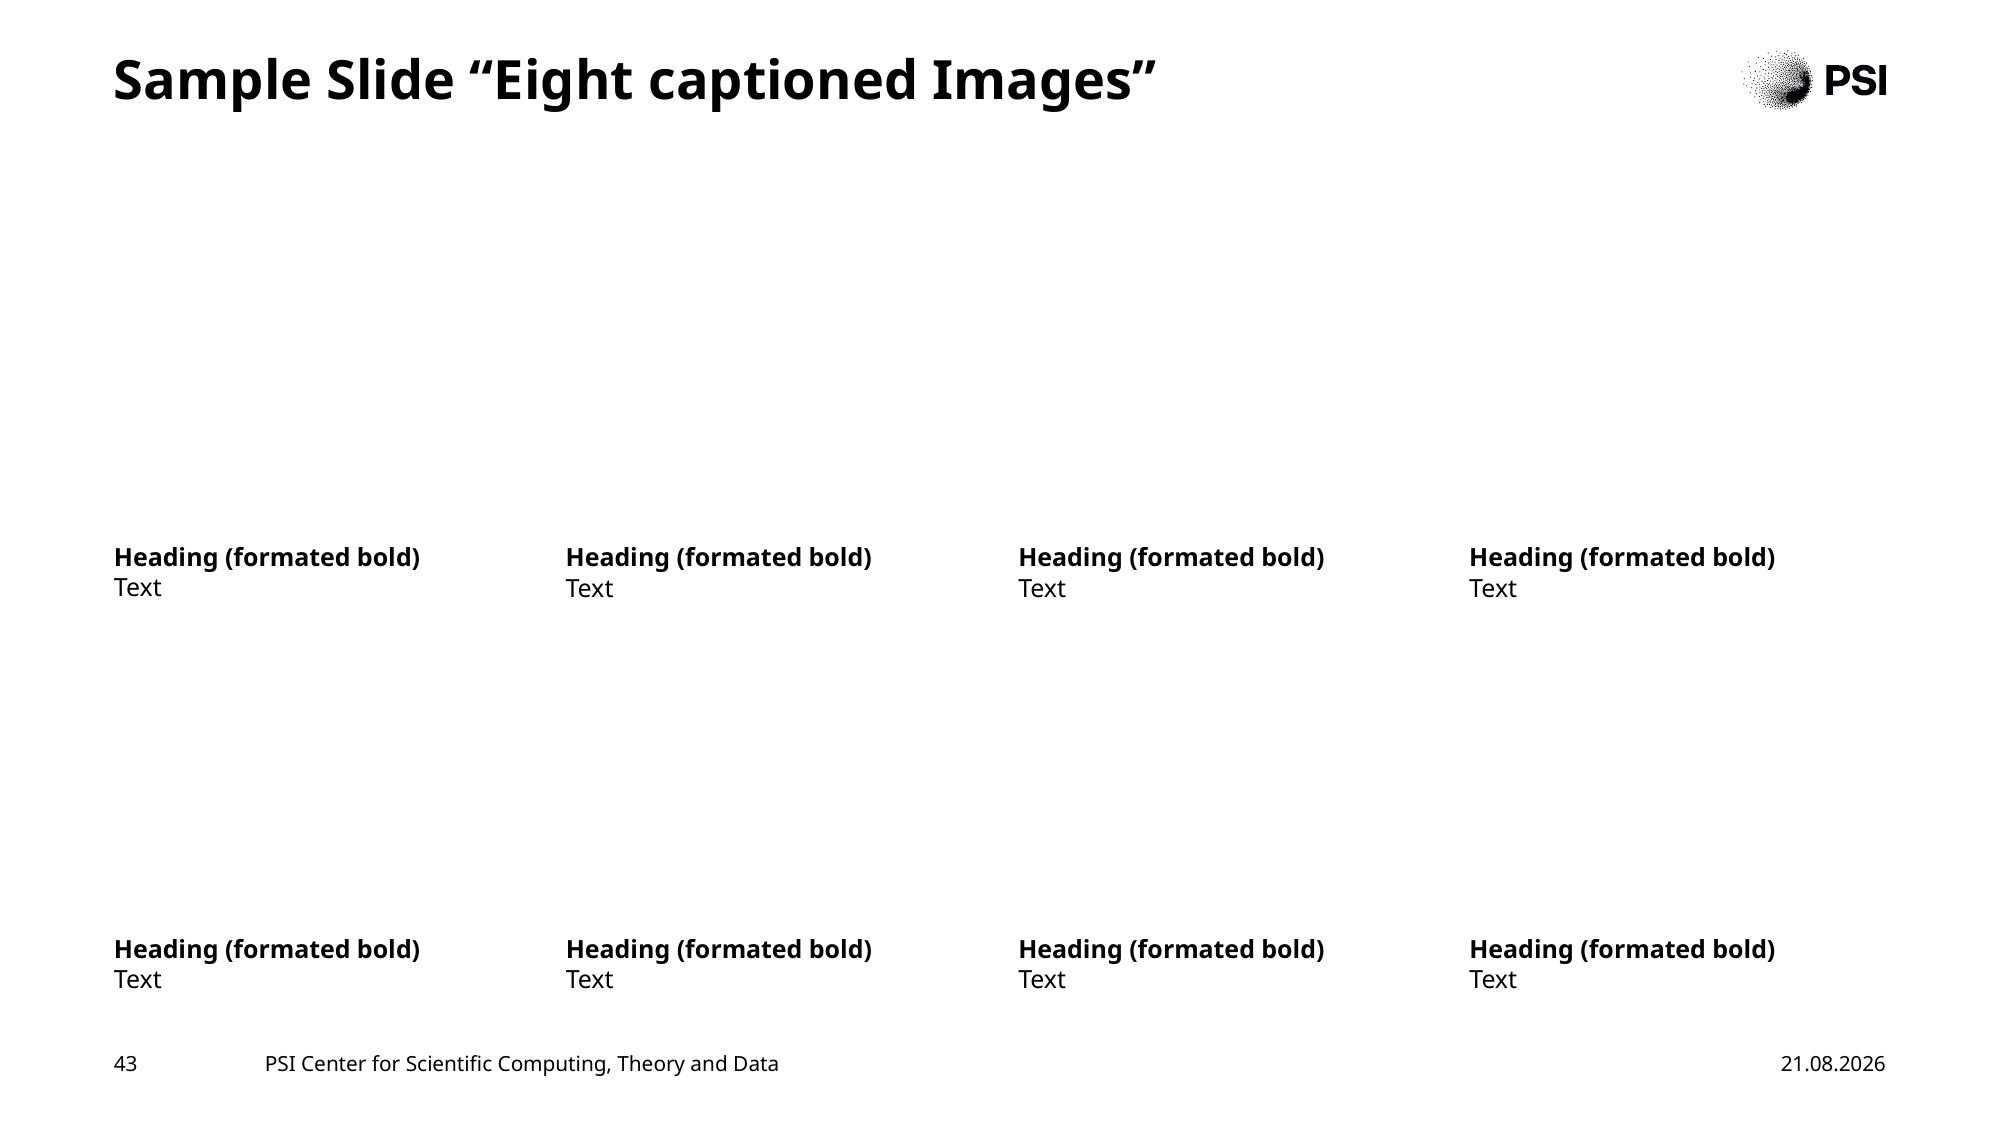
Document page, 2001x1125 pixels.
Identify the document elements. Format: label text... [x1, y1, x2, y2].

list Heading (formated bold) Text [1018, 541, 1434, 596]
list Heading (formated bold) Text [1018, 933, 1434, 988]
title Sample Slide “Eight captioned Images” [114, 45, 1585, 179]
list Heading (formated bold) Text [565, 933, 982, 988]
list Heading (formated bold) Text [1469, 541, 1885, 596]
list Heading (formated bold) Text [1469, 933, 1885, 988]
list Heading (formated bold) Text [114, 933, 531, 988]
list Heading (formated bold) Text [565, 541, 982, 596]
list Heading (formated bold) Text [114, 541, 531, 596]
